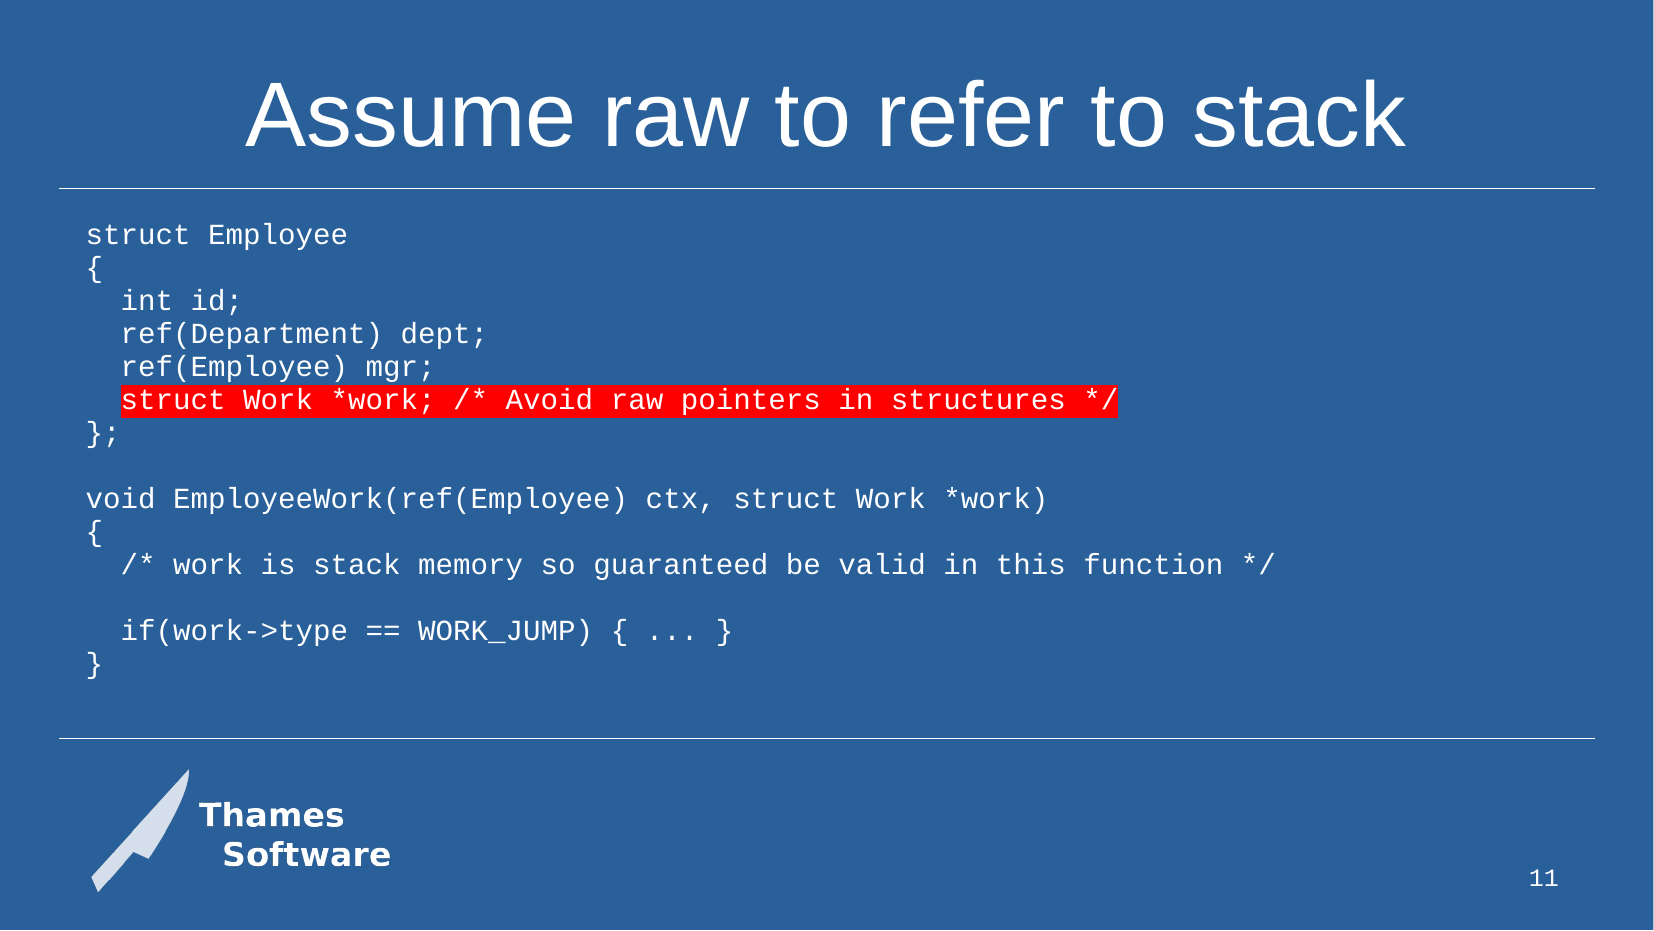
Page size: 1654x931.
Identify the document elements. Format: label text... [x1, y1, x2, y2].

title Assume raw to refer to stack [82, 37, 1571, 188]
picture [82, 756, 421, 907]
title Assume raw to refer to stack [82, 189, 1571, 193]
text_box struct Employee { int id; ref(Department) dept; ref(Employee) mgr; struct Work *work; /* Avoid raw pointers in structures */ }; void EmployeeWork(ref(Employee) ctx, struct Work *work) { /* work is stack memory so guaranteed be valid in this function */ if(work->type == WORK_JUMP) { ... } } [70, 212, 1571, 697]
